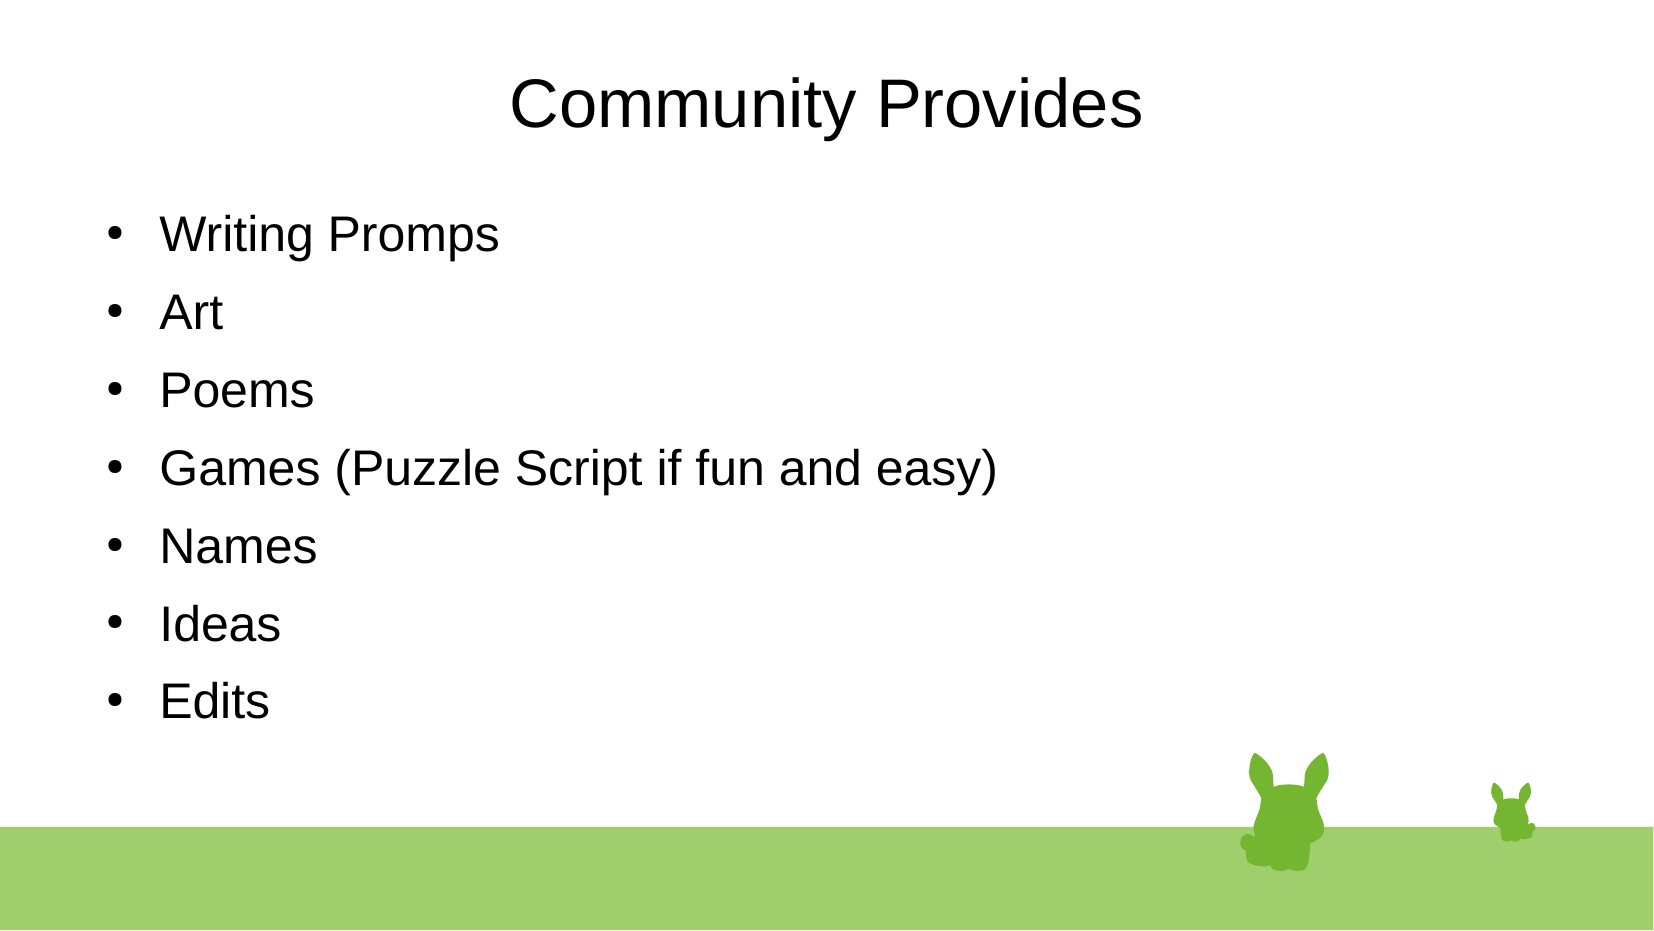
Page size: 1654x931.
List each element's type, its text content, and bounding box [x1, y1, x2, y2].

list Writing Promps Art Poems Games (Puzzle Script if fun and easy) Names Ideas Edits [88, 206, 1565, 739]
title Community Provides [88, 29, 1565, 178]
